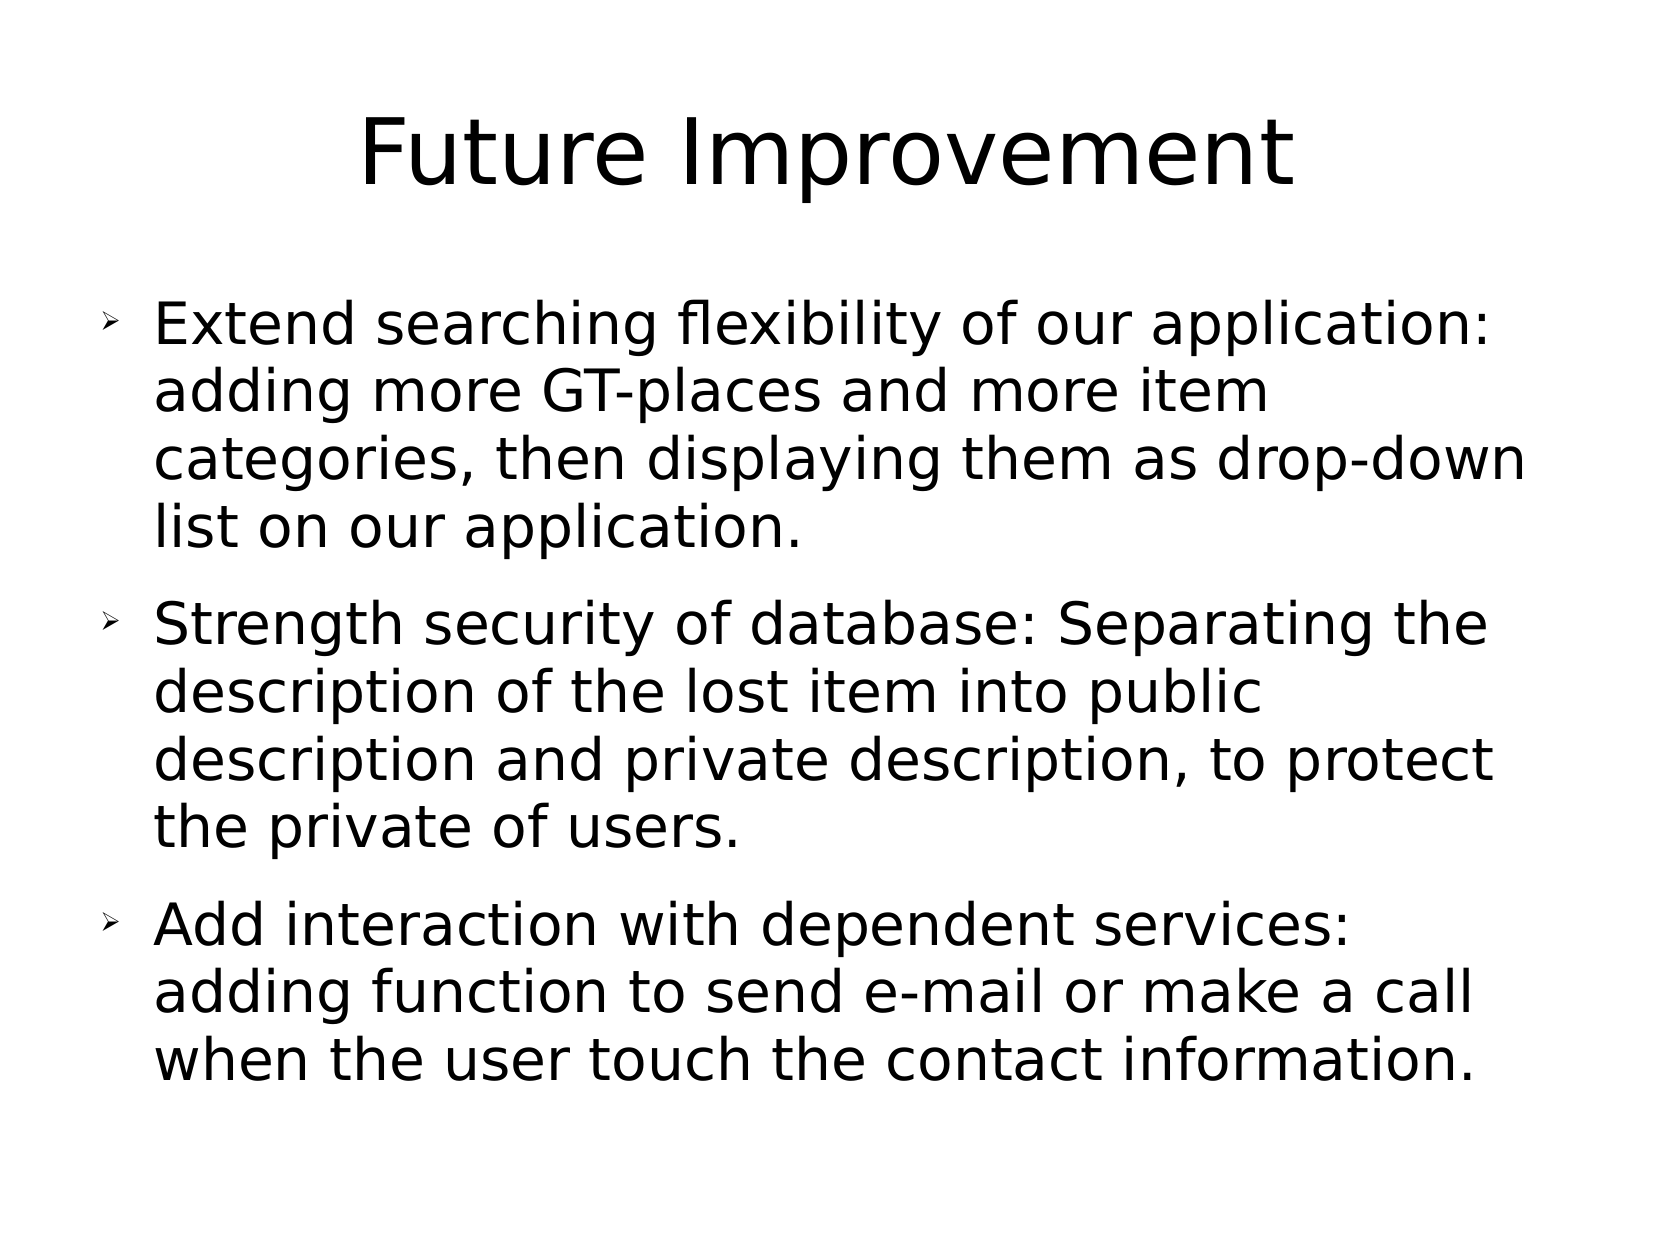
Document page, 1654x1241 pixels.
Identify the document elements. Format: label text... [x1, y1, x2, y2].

list Extend searching flexibility of our application: adding more GT-places and more item categories, then displaying them as drop-down list on our application. Strength security of database: Separating the description of the lost item into public description and private description, to protect the private of users. Add interaction with dependent services: adding function to send e-mail or make a call when the user touch the contact information. [82, 290, 1571, 1109]
title Future Improvement [82, 56, 1571, 250]
